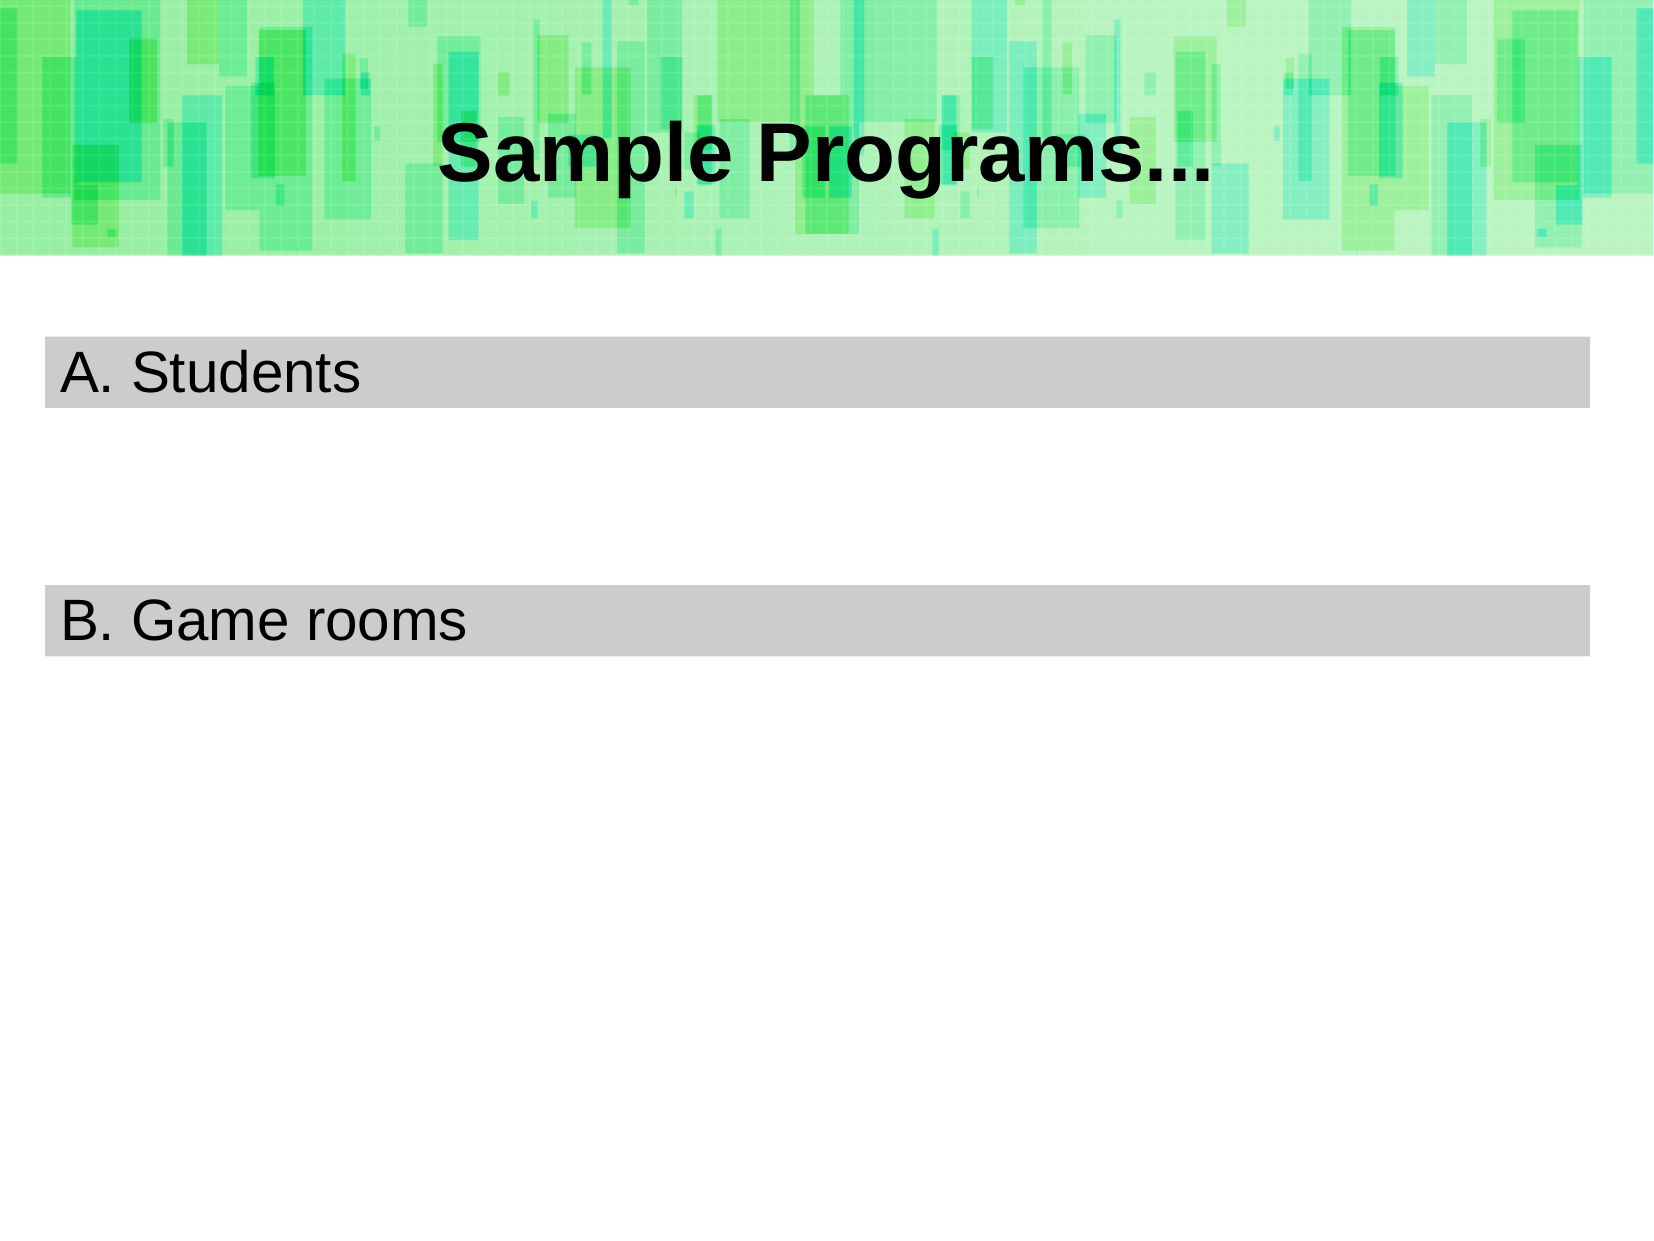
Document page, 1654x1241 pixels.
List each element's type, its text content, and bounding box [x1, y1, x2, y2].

title Sample Programs... [82, 49, 1571, 257]
text_box A. Students [45, 336, 1591, 408]
text_box B. Game rooms [45, 585, 1591, 657]
picture [0, 0, 1654, 1241]
